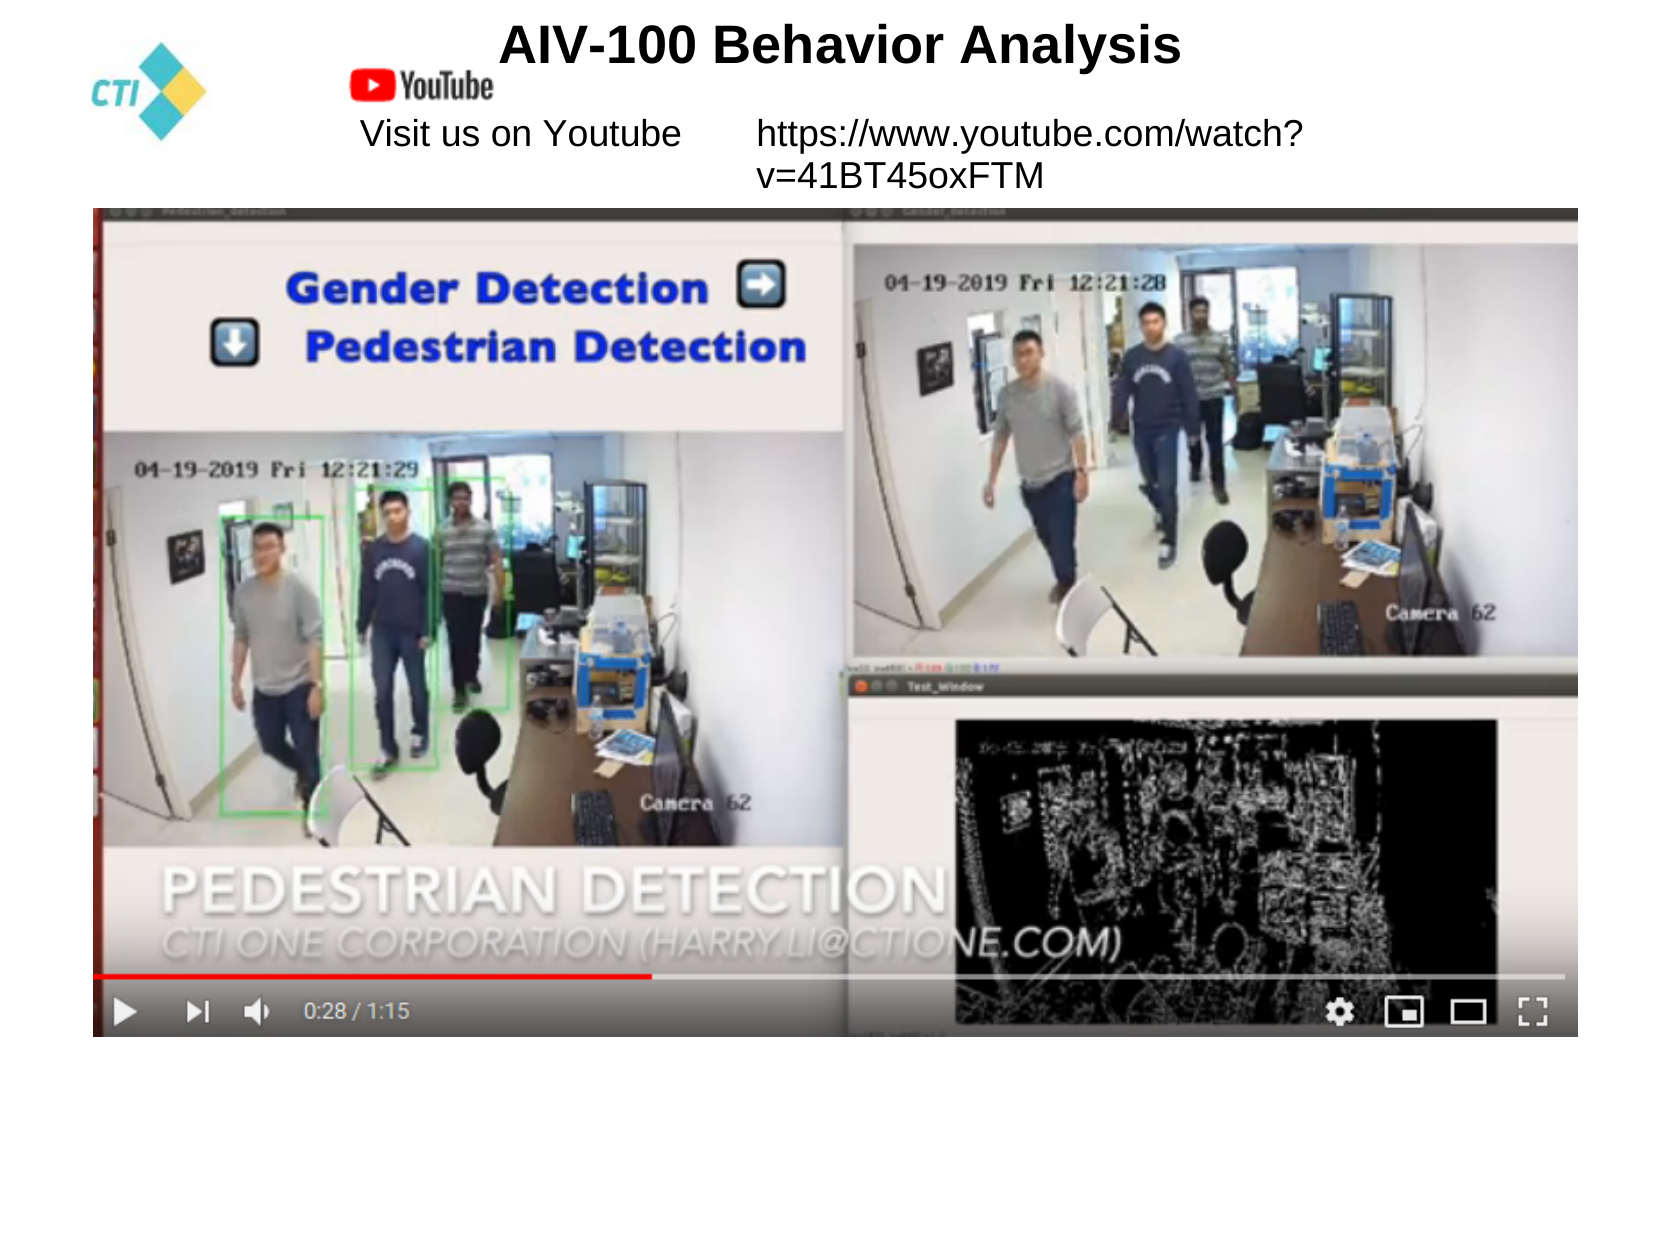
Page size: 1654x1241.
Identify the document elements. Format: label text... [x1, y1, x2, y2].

picture [346, 65, 496, 106]
picture [93, 208, 1578, 1037]
text_box https://www.youtube.com/watch?v=41BT45oxFTM [741, 105, 1606, 165]
picture [90, 29, 211, 151]
text_box Visit us on Youtube [345, 105, 721, 166]
